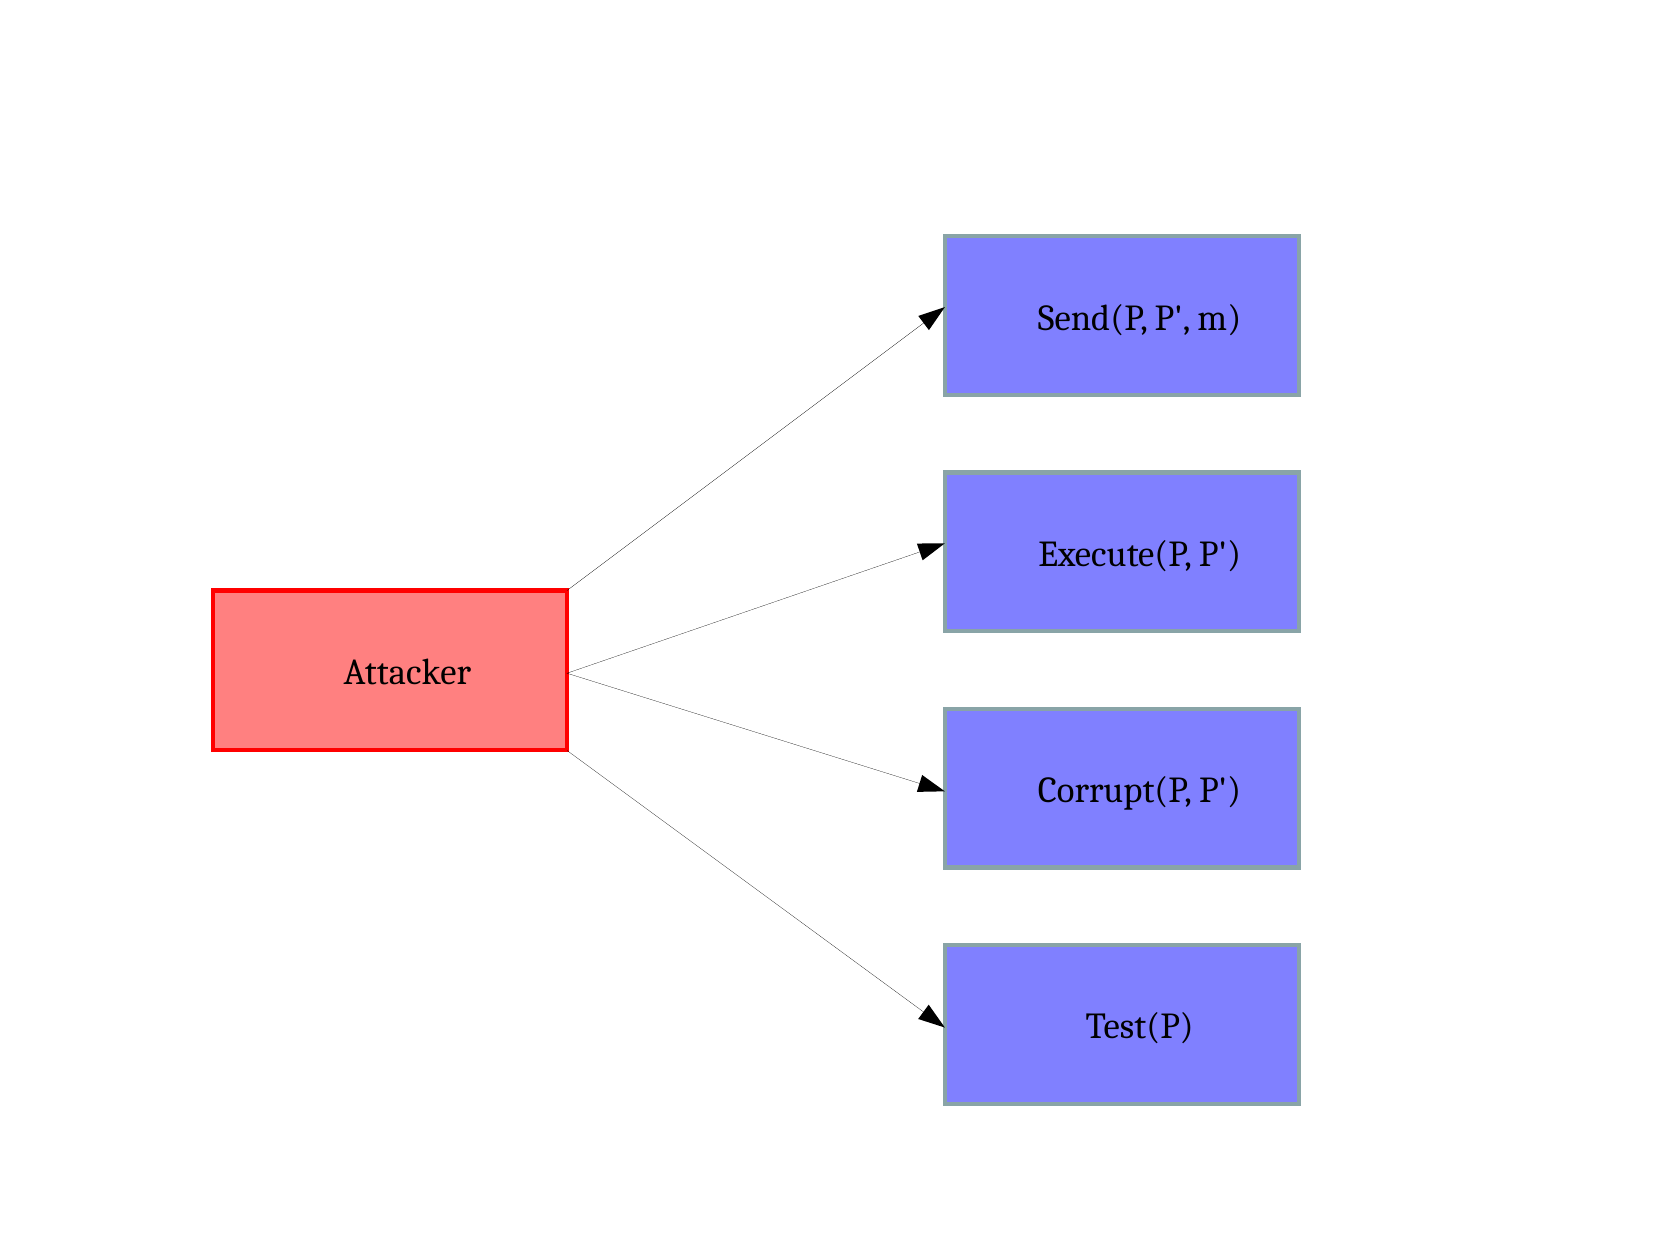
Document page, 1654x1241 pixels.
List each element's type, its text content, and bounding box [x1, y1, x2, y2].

text_box Attacker [212, 590, 567, 751]
text_box Send(P, P', m) [944, 236, 1300, 396]
text_box Corrupt(P, P') [944, 708, 1300, 868]
text_box Execute(P, P') [944, 472, 1300, 632]
text_box Test(P) [944, 944, 1300, 1104]
